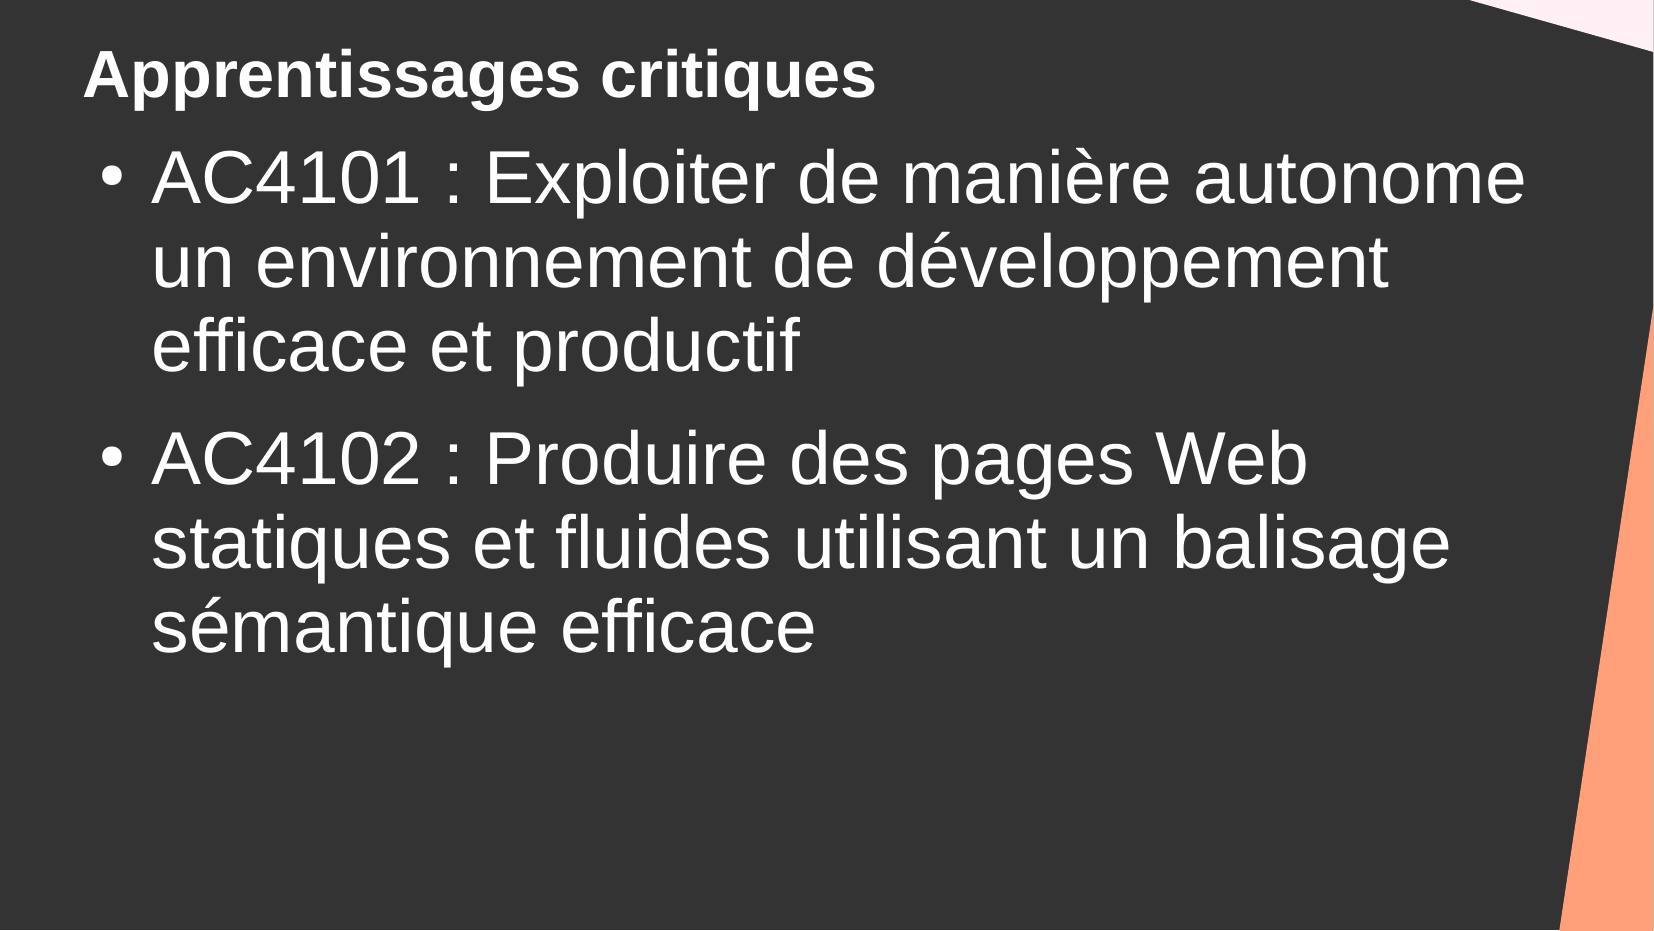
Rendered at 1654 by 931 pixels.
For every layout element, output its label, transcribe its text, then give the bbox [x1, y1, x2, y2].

text_box [1559, 301, 1654, 931]
list AC4101 : Exploiter de manière autonome un environnement de développement efficace et productif AC4102 : Produire des pages Web statiques et fluides utilisant un balisage sémantique efficace [80, 135, 1620, 721]
title Apprentissages critiques [82, 36, 1571, 122]
text_box [1469, 0, 1654, 53]
